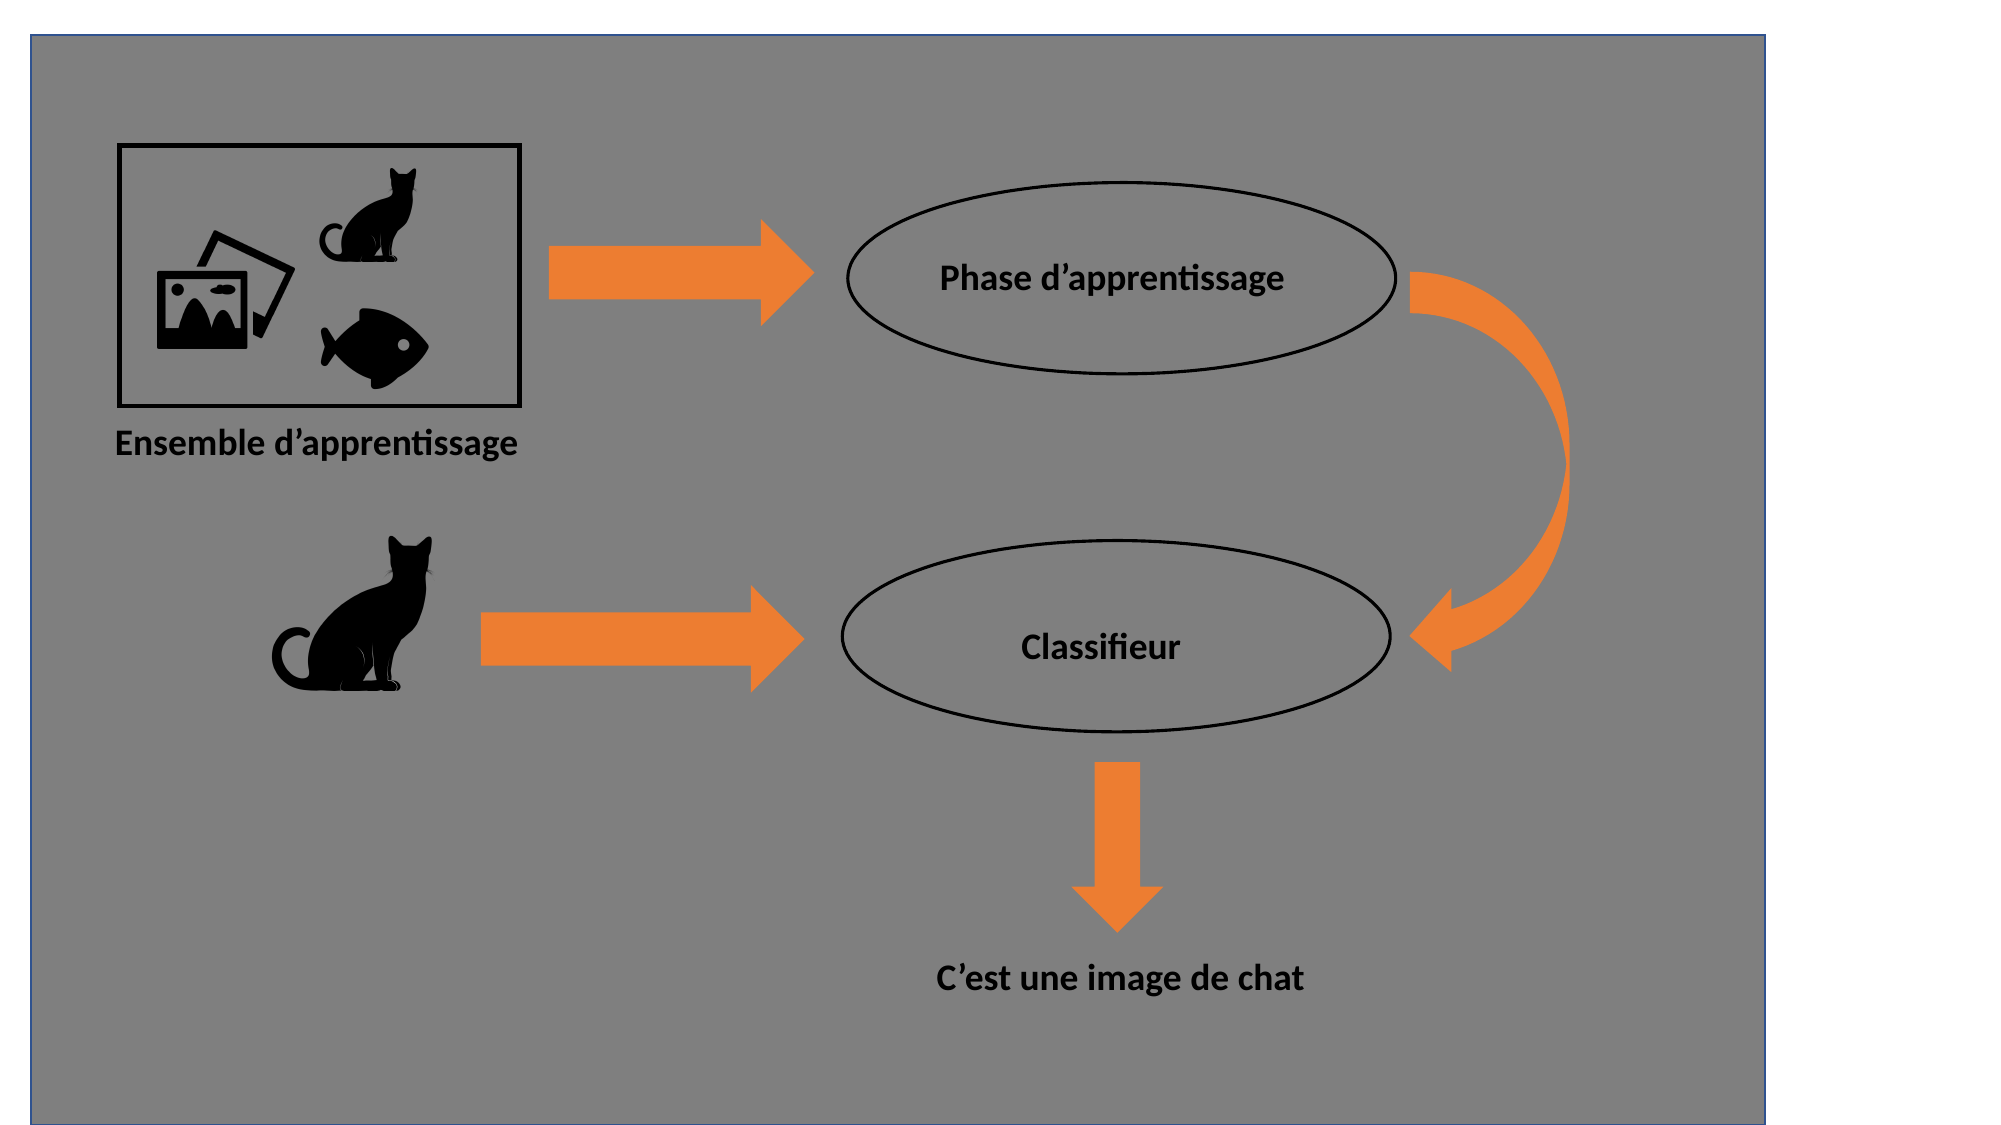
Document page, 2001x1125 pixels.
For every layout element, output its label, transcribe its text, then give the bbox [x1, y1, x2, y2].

text_box [31, 35, 1765, 1125]
text_box Phase d’apprentissage [924, 245, 1325, 307]
text_box Classifieur [1006, 614, 1237, 676]
picture [317, 289, 434, 404]
picture [268, 526, 443, 691]
text_box C’est une image de chat [921, 945, 1387, 1006]
text_box Ensemble d’apprentissage [99, 410, 550, 471]
picture [317, 163, 423, 262]
picture [157, 221, 295, 358]
